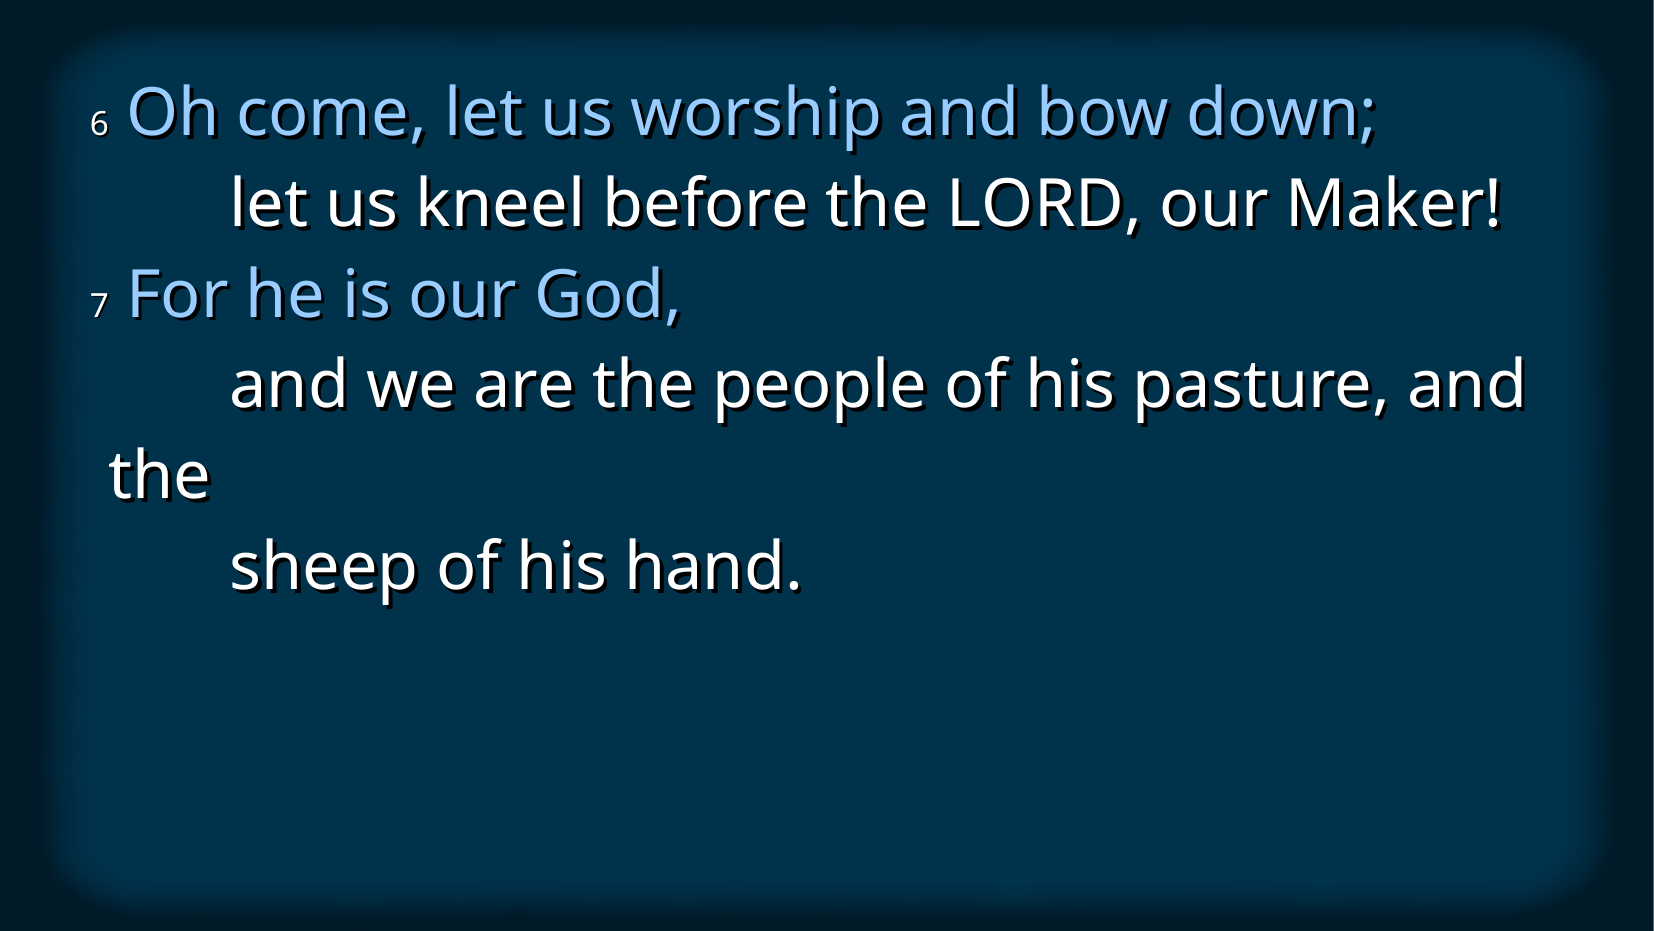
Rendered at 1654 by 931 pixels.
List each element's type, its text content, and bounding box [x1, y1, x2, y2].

text_box 6 Oh come, let us worship and bow down; let us kneel before the LORD, our Maker! 7 For he is our God, and we are the people of his pasture, and the sheep of his hand. [75, 56, 1606, 605]
picture [0, 0, 1654, 931]
